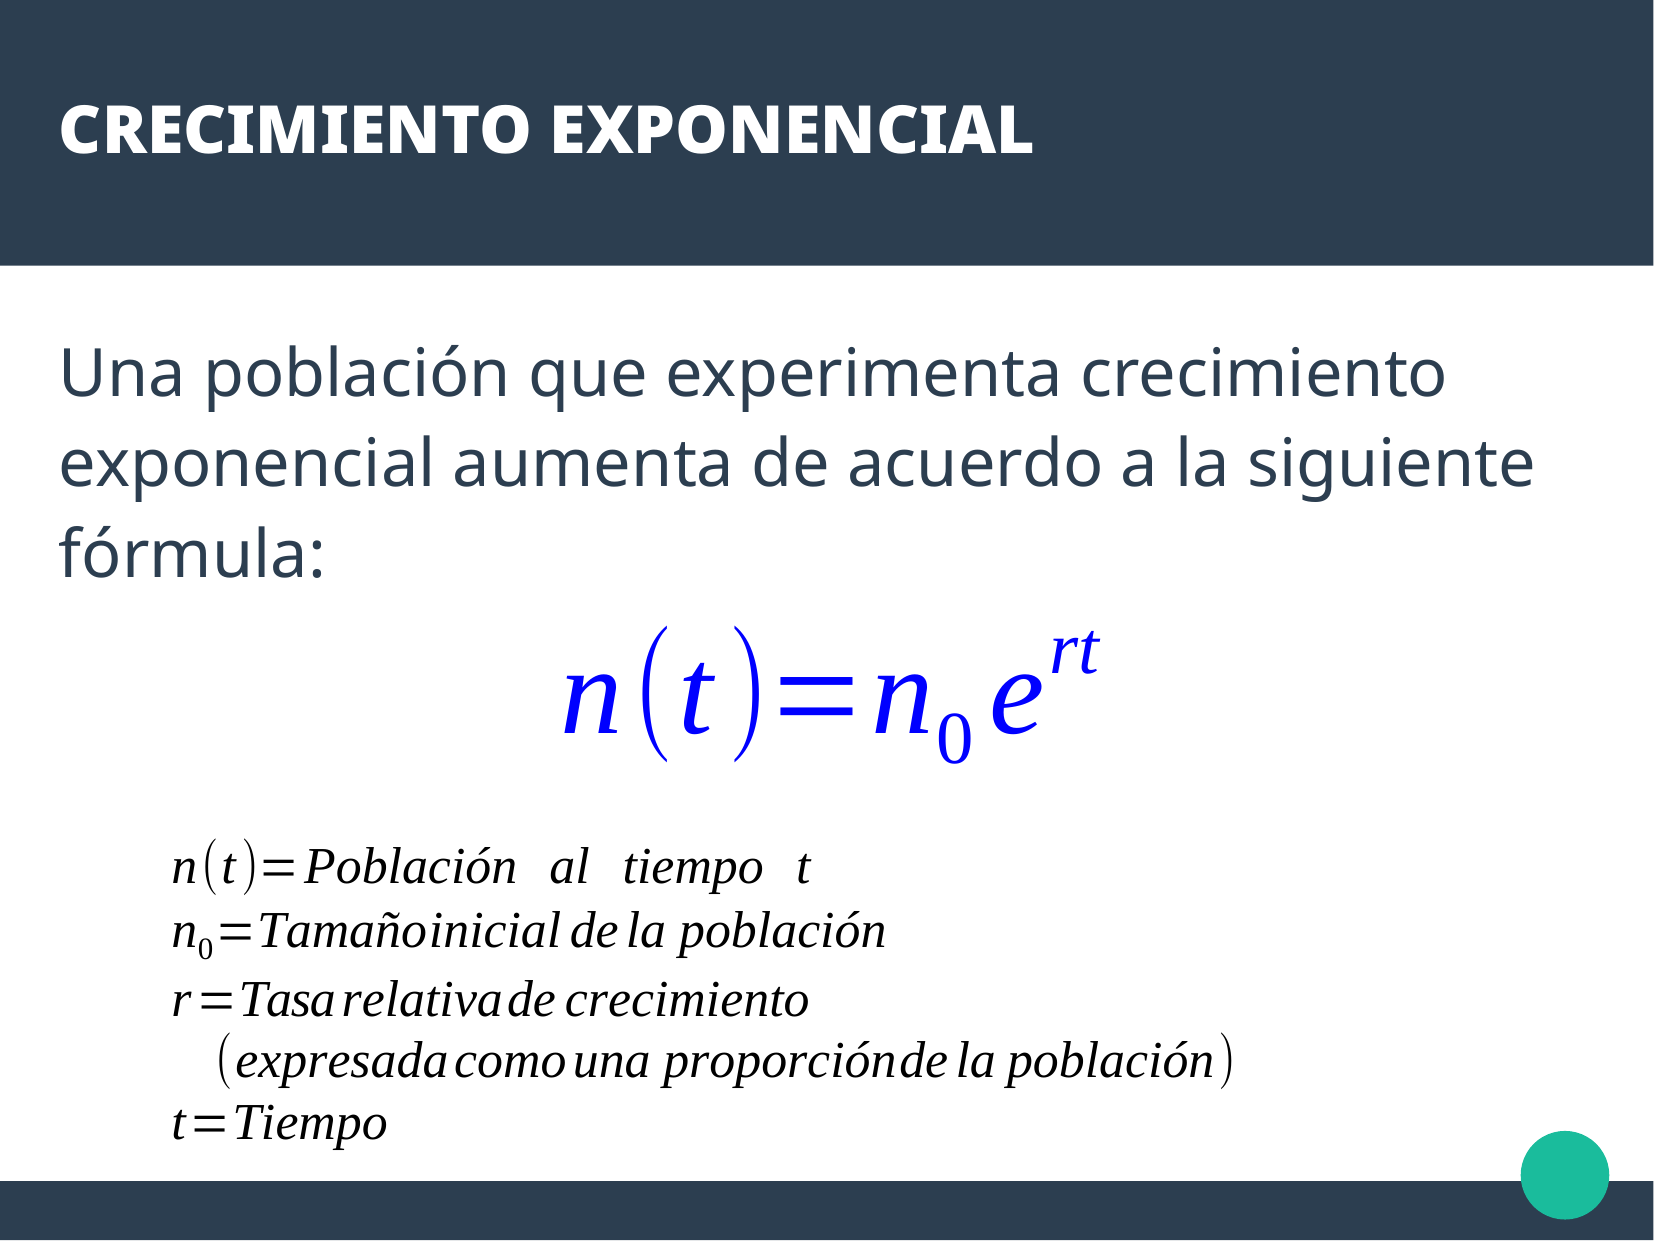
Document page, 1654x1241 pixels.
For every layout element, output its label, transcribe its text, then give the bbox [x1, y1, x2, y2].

chart [552, 605, 1111, 781]
title CRECIMIENTO EXPONENCIAL [59, 49, 1595, 207]
chart [165, 836, 1242, 1152]
subtitle Una población que experimenta crecimiento exponencial aumenta de acuerdo a la siguiente fórmula: [59, 324, 1595, 1152]
